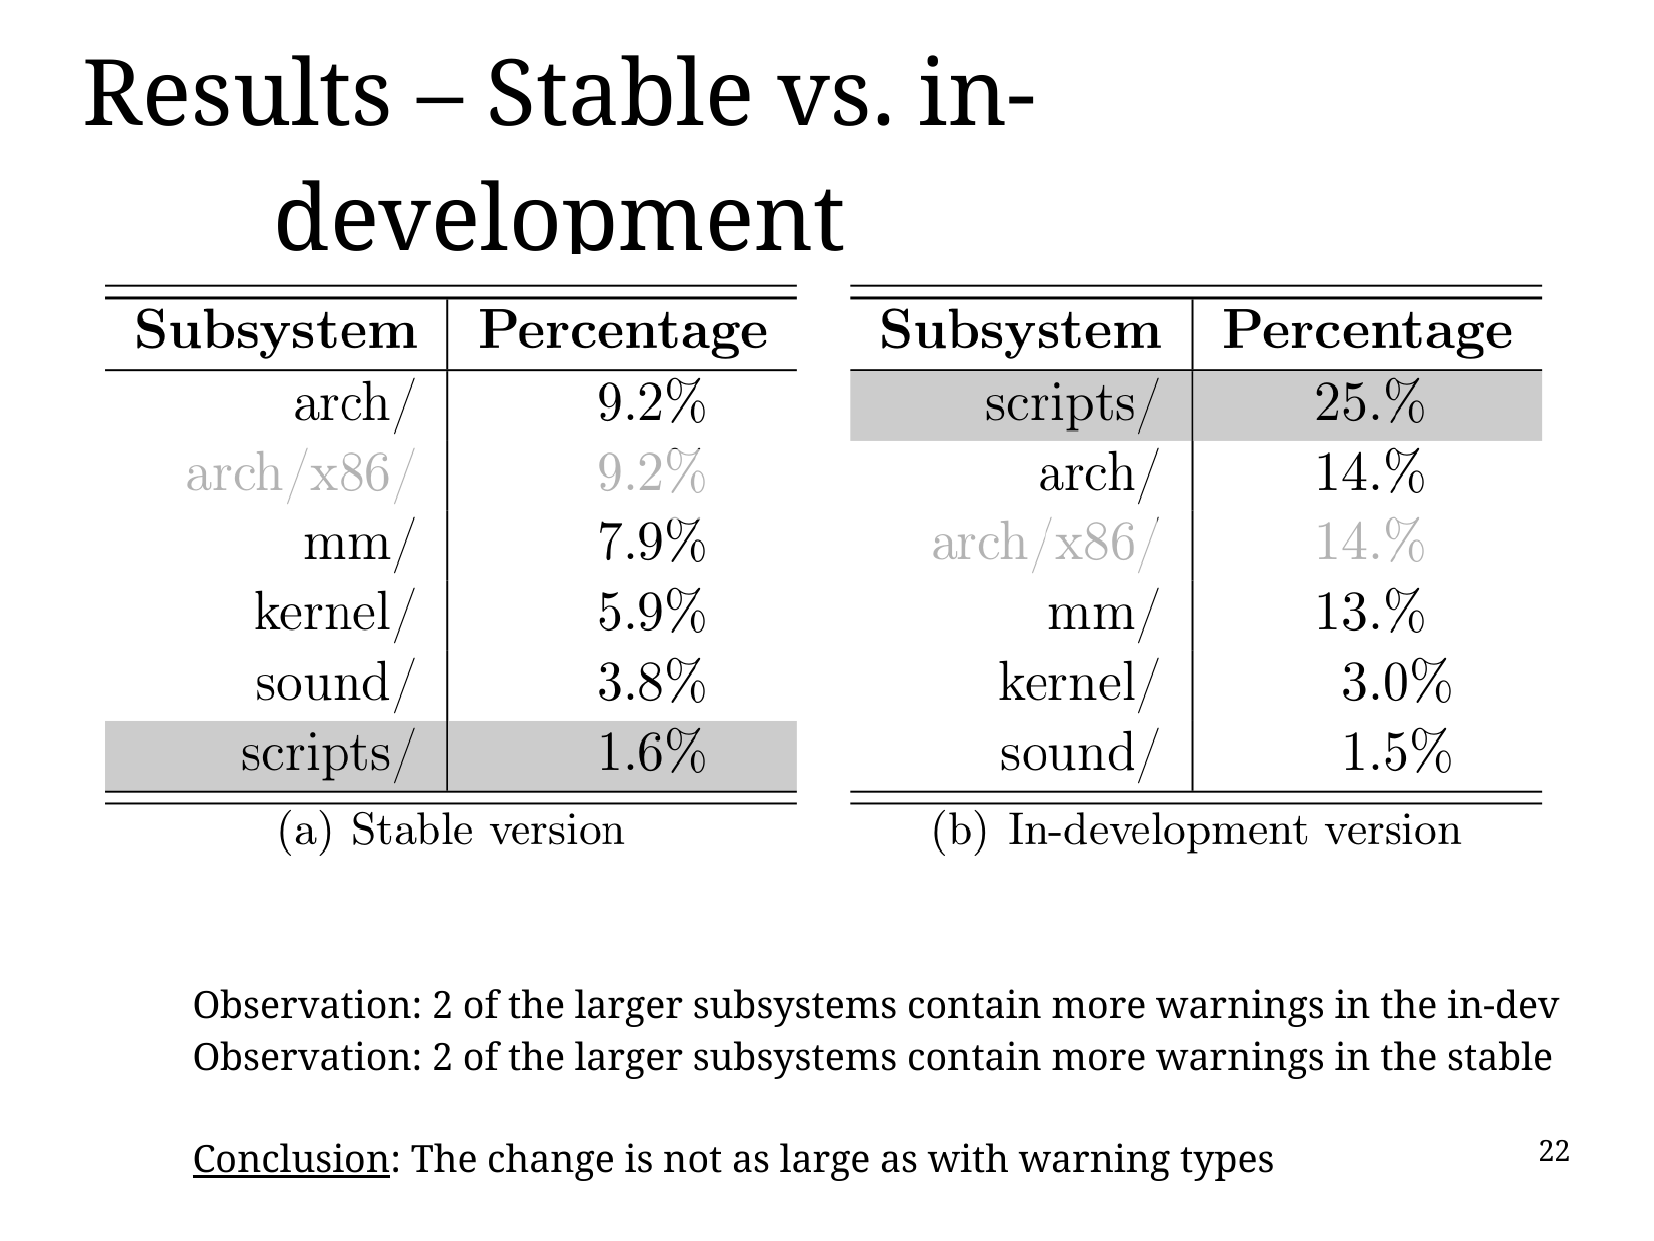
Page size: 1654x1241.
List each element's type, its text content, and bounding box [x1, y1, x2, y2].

text_box Observation: 2 of the larger subsystems contain more warnings in the in-dev Observation: 2 of the larger subsystems contain more warnings in the stable Conclusion: The change is not as large as with warning types [177, 971, 1501, 1158]
text_box [484, 448, 745, 520]
picture [82, 254, 1571, 875]
title Results – Stable vs. in-development [82, 49, 1571, 254]
text_box [1228, 507, 1489, 579]
text_box [897, 507, 1158, 579]
text_box [177, 437, 438, 508]
